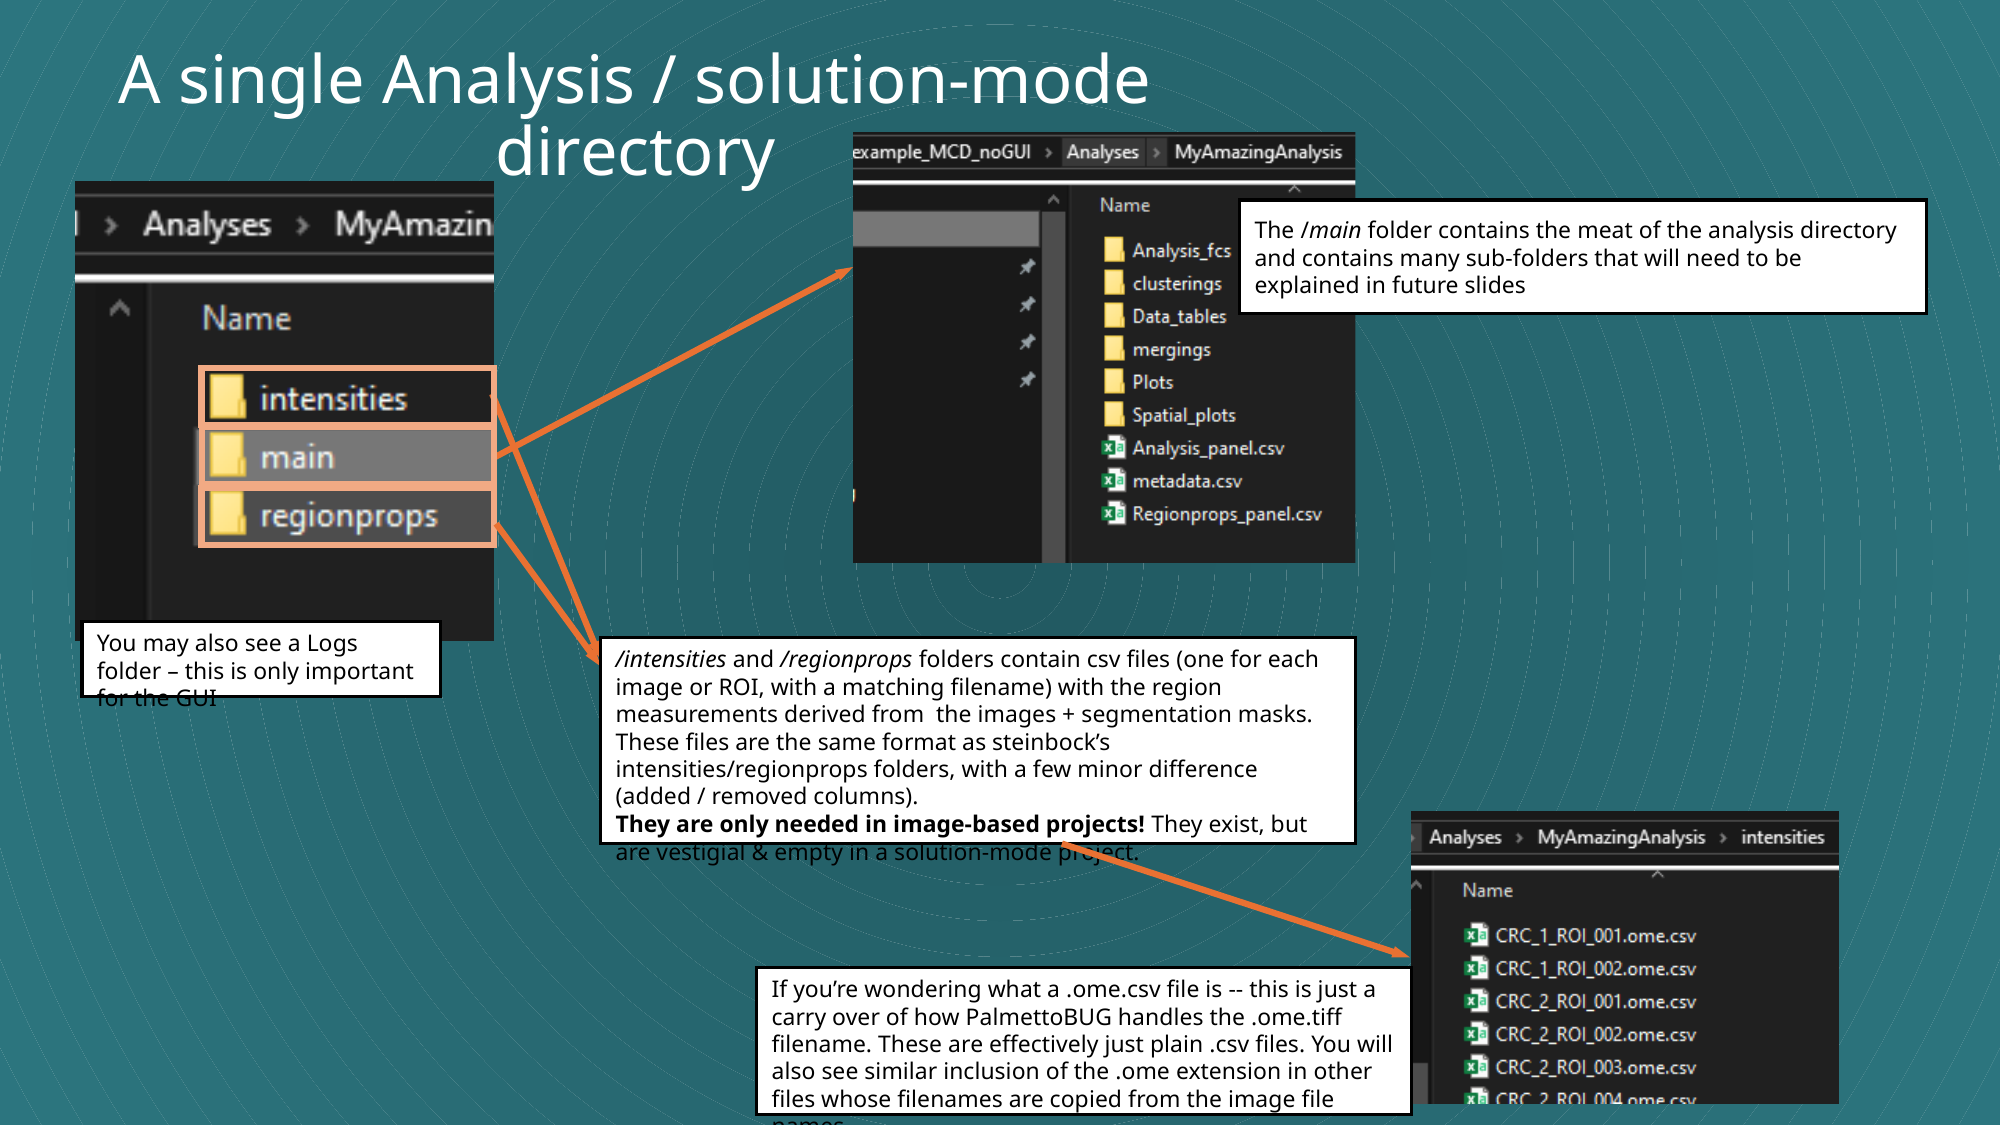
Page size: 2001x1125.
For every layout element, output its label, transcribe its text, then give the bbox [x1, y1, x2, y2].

picture [205, 371, 491, 422]
text_box If you’re wondering what a .ome.csv file is -- this is just a carry over of how PalmettoBUG handles the .ome.tiff filename. These are effectively just plain .csv files. You will also see similar inclusion of the .ome extension in other files whose filenames are copied from the image file names. [757, 967, 1412, 1114]
picture [853, 132, 1356, 563]
text_box You may also see a Logs folder – this is only important for the GUI [82, 622, 441, 696]
text_box /intensities and /regionprops folders contain csv files (one for each image or ROI, with a matching filename) with the region measurements derived from the images + segmentation masks. These files are the same format as steinbock’s intensities/regionprops folders, with a few minor difference (added / removed columns). They are only needed in image-based projects! They exist, but are vestigial & empty in a solution-mode project. [601, 637, 1355, 844]
text_box A single Analysis / solution-mode directory [35, 38, 1236, 145]
picture [1411, 811, 1839, 1104]
picture [75, 181, 494, 641]
text_box The /main folder contains the meat of the analysis directory and contains many sub-folders that will need to be explained in future slides [1240, 200, 1926, 314]
picture [205, 491, 491, 542]
picture [205, 430, 491, 481]
